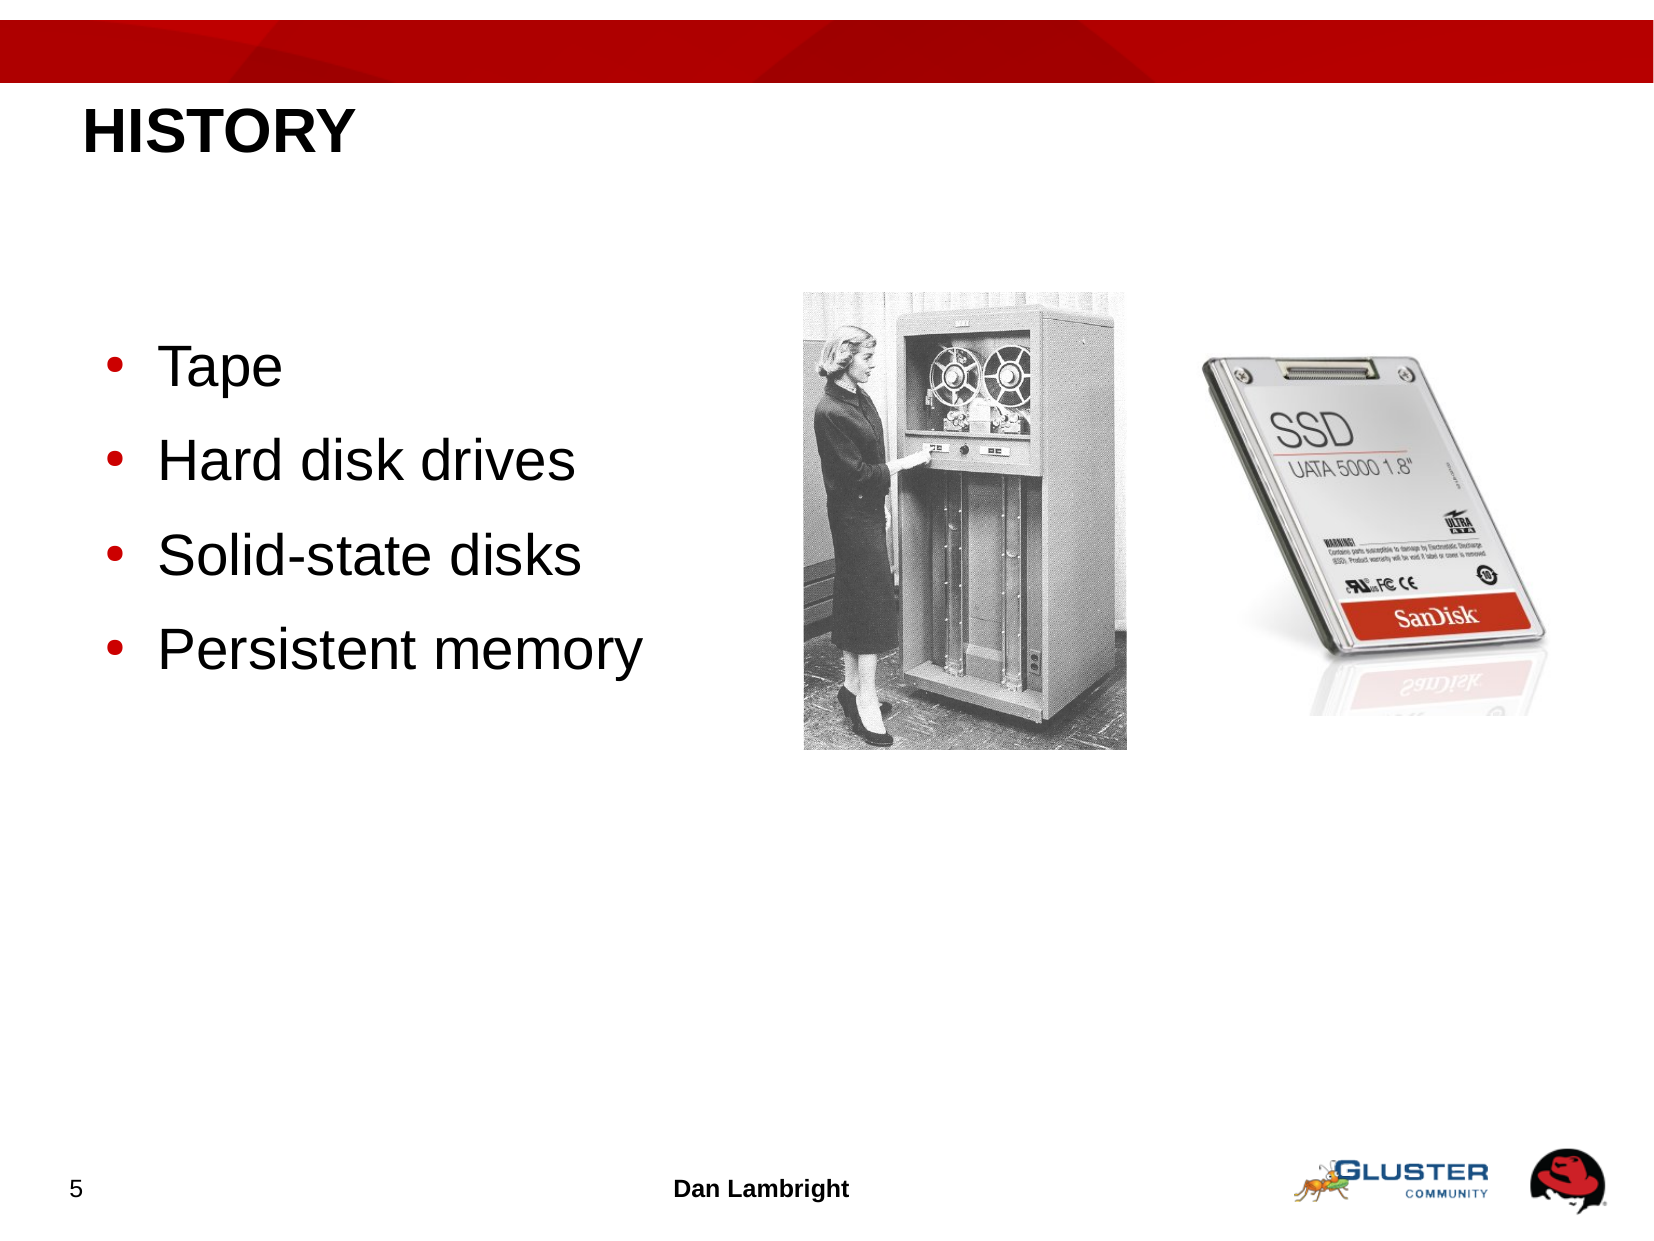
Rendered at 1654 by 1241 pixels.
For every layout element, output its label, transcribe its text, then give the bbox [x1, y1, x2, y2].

picture [803, 292, 1127, 751]
picture [1188, 337, 1576, 716]
picture [1294, 1158, 1488, 1203]
title HISTORY [82, 37, 1571, 226]
list Tape Hard disk drives Solid-state disks Persistent memory [86, 238, 1576, 1033]
picture [0, 20, 1654, 83]
picture [1529, 1146, 1613, 1224]
